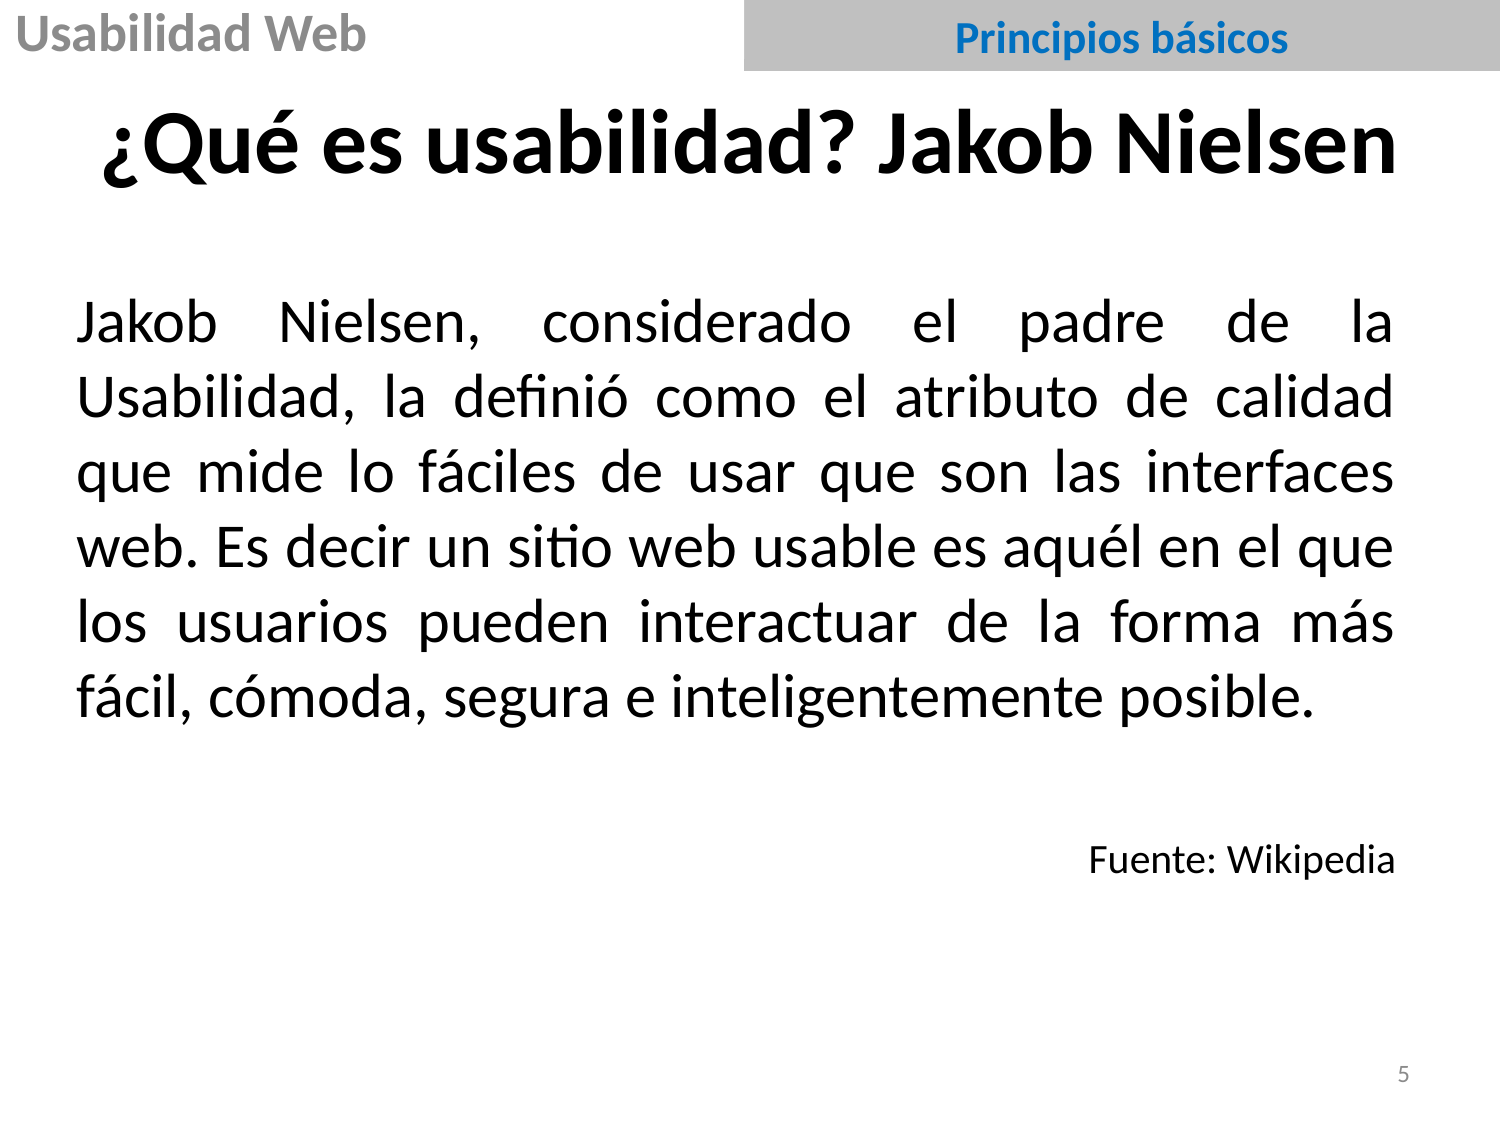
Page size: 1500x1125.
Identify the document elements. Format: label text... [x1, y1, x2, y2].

list Jakob Nielsen, considerado el padre de la Usabilidad, la definió como el atributo de calidad que mide lo fáciles de usar que son las interfaces web. Es decir un sitio web usable es aquél en el que los usuarios pueden interactuar de la forma más fácil, cómoda, segura e inteligentemente posible. Fuente: Wikipedia [61, 184, 1412, 1124]
title Principios básicos [744, 0, 1500, 71]
title ¿Qué es usabilidad? Jakob Nielsen [75, 60, 1425, 231]
title Usabilidad Web [0, 0, 745, 60]
slide_number <número> [1074, 1042, 1425, 1103]
